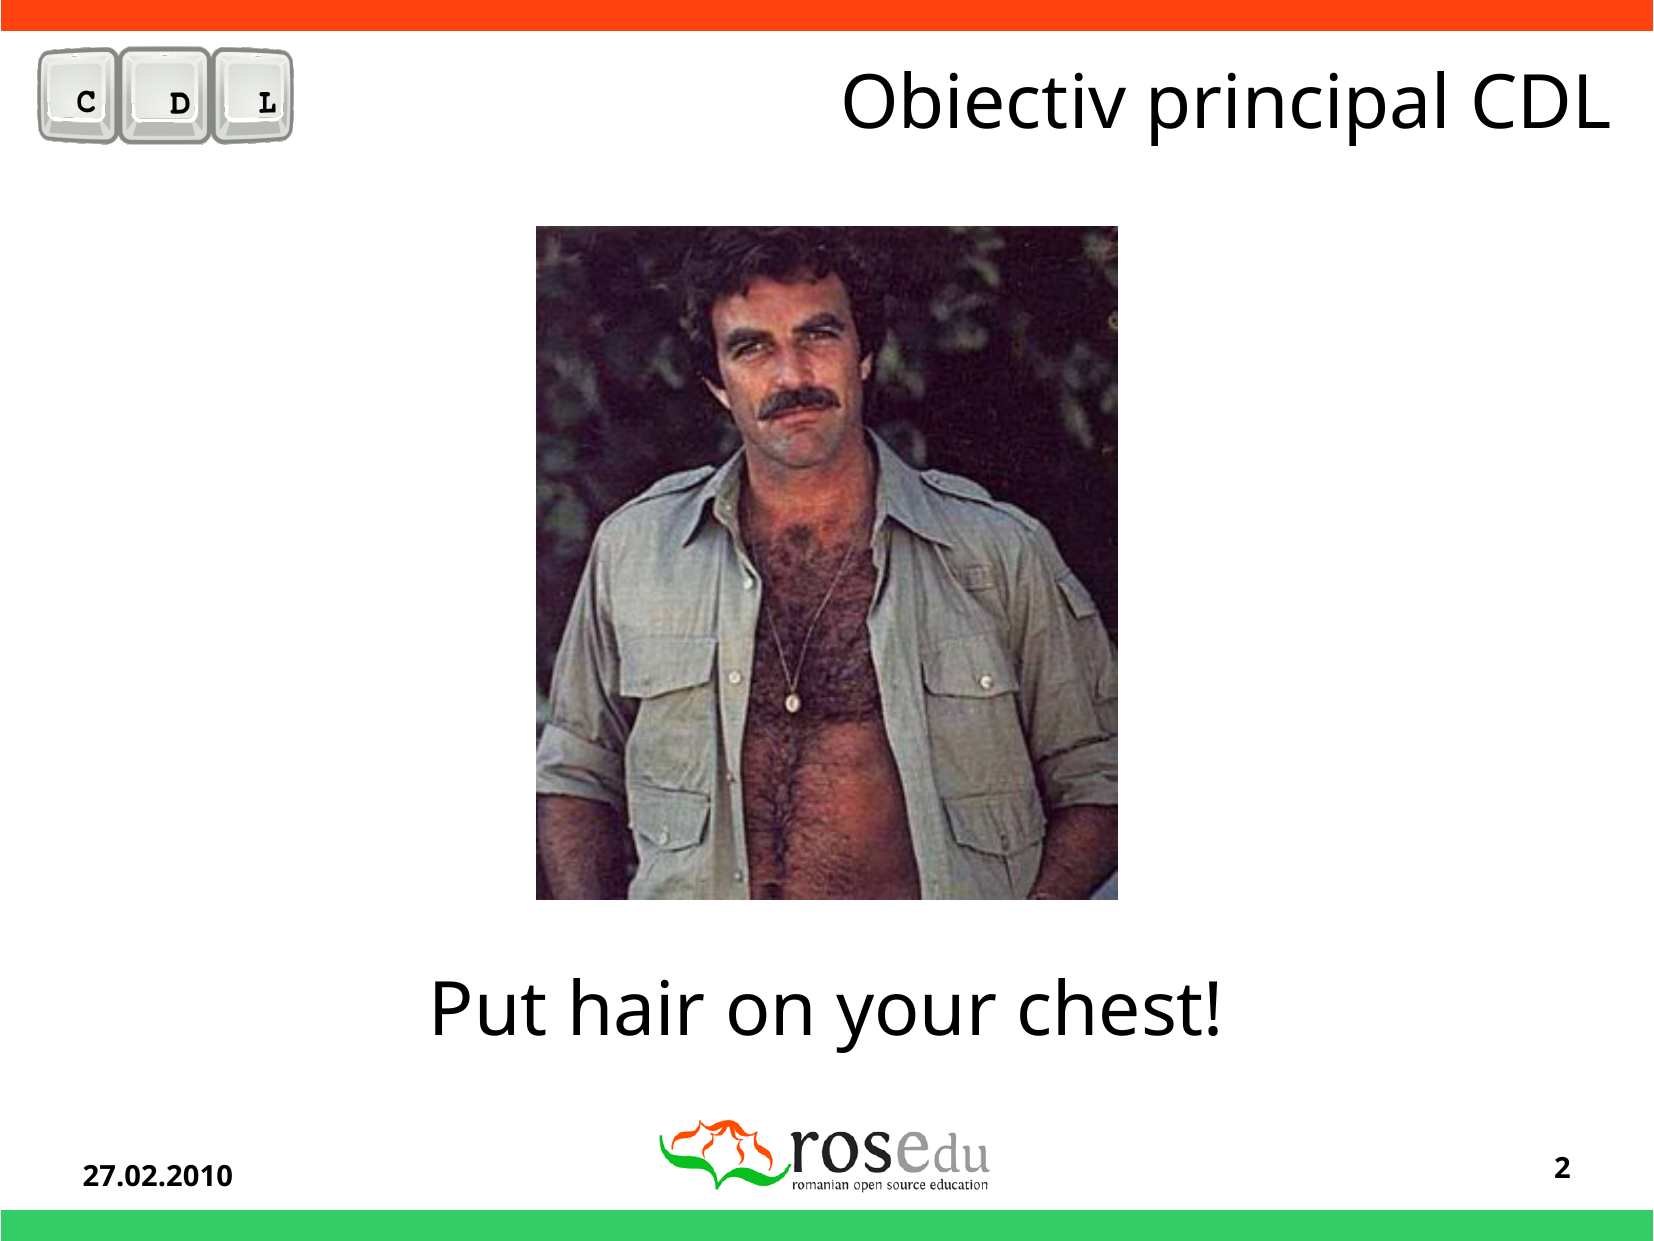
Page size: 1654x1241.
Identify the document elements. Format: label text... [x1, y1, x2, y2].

title Obiectiv principal CDL [300, 52, 1613, 146]
picture [656, 1104, 1005, 1209]
picture [37, 46, 294, 145]
picture [536, 226, 1118, 901]
text_box Put hair on your chest! [376, 947, 1277, 1051]
